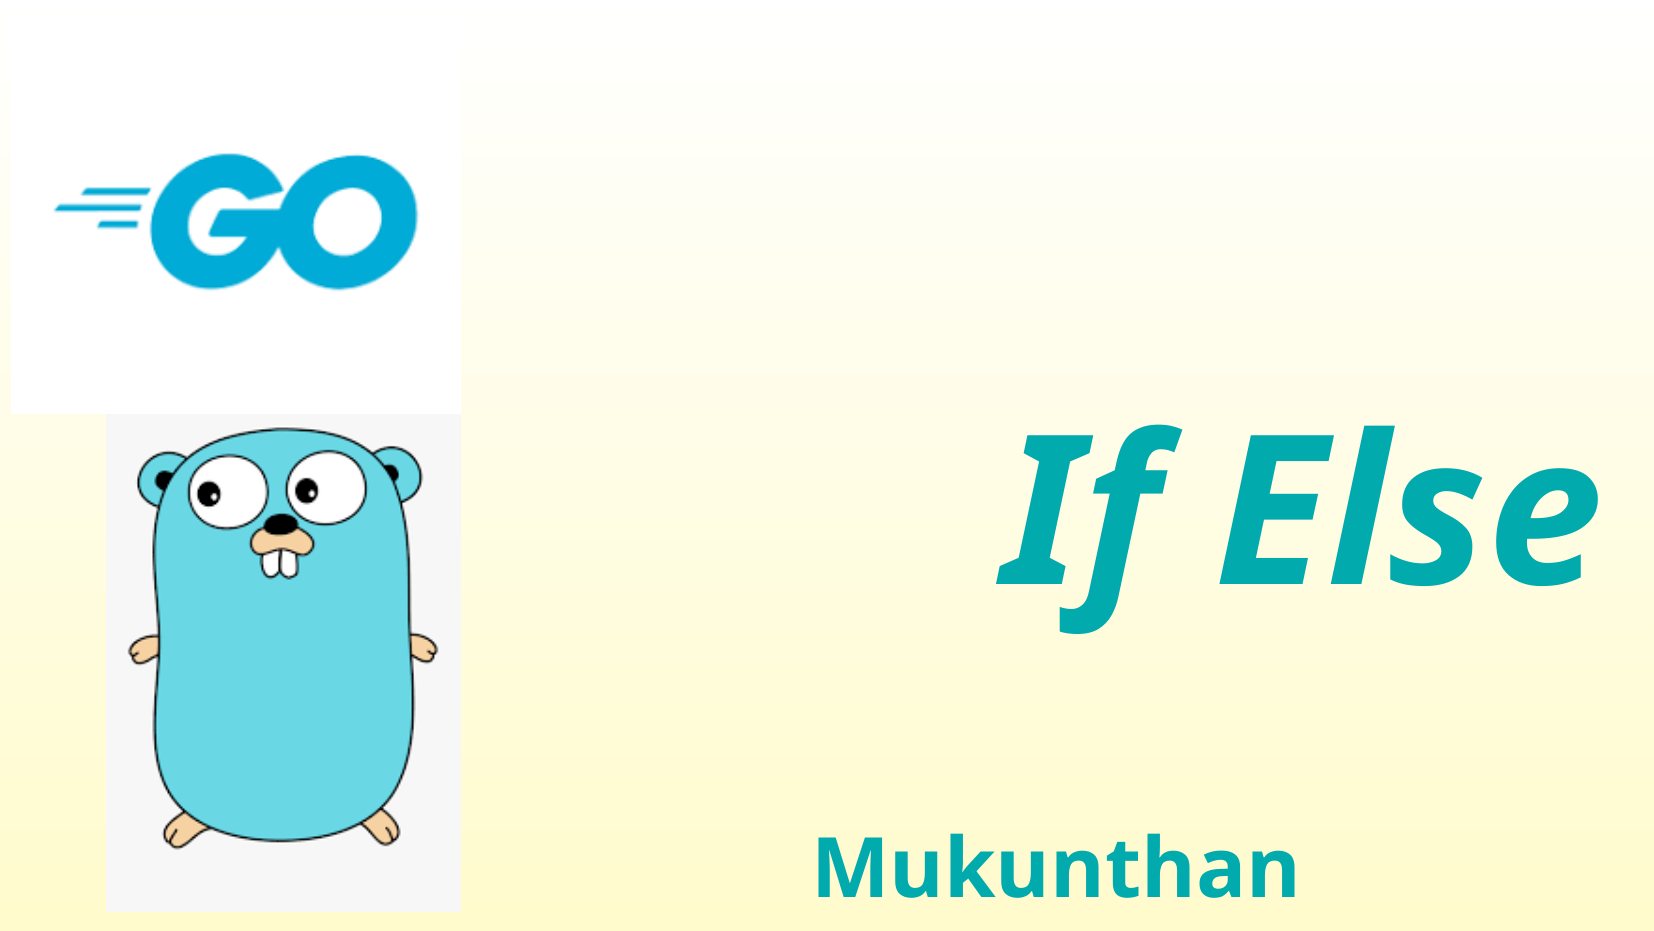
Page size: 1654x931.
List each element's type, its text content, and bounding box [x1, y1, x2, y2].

text_box Mukunthan Ragavan [796, 801, 1630, 910]
picture [11, 17, 461, 913]
text_box If Else [578, 354, 1619, 603]
